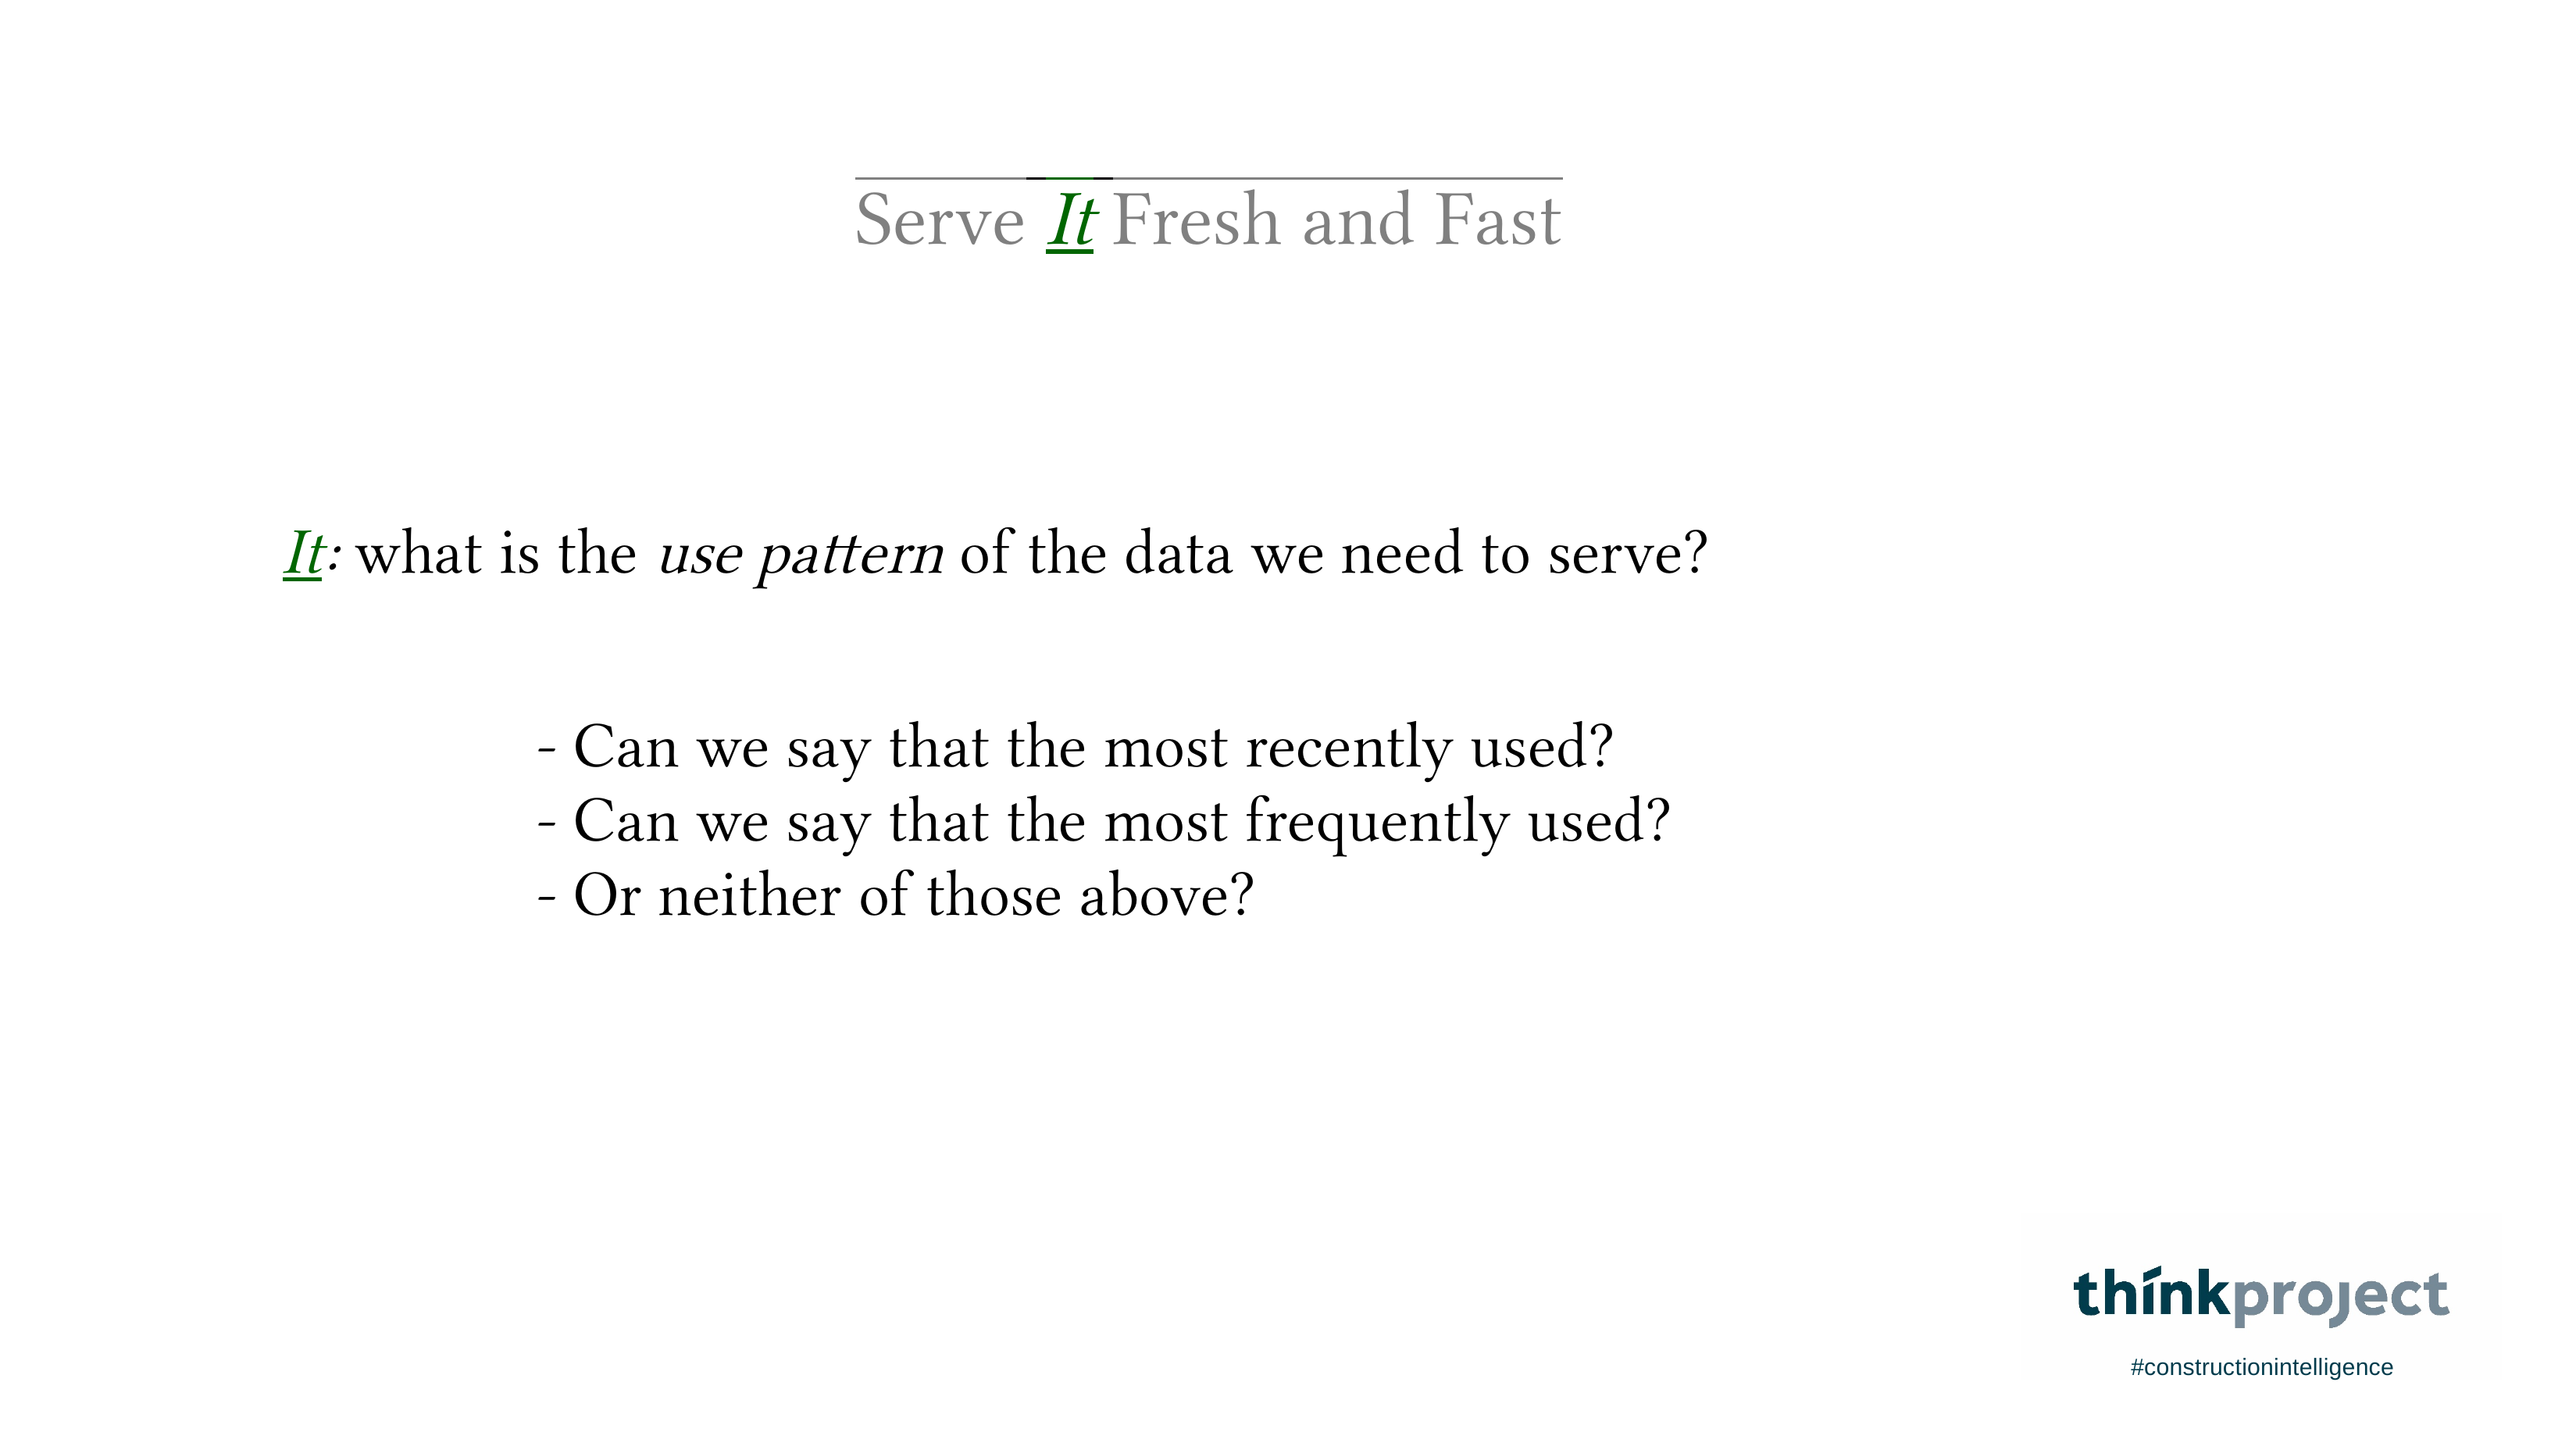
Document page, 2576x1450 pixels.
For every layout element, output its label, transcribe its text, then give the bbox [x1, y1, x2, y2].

text_box It: what is the use pattern of the data we need to serve? [255, 509, 1739, 670]
text_box Serve It Fresh and Fast [824, 168, 1934, 329]
picture [2332, 1364, 2338, 1373]
text_box - Can we say that the most recently used? - Can we say that the most frequently used? - Or neither of those above? [524, 703, 1686, 982]
picture [2021, 1212, 2502, 1380]
